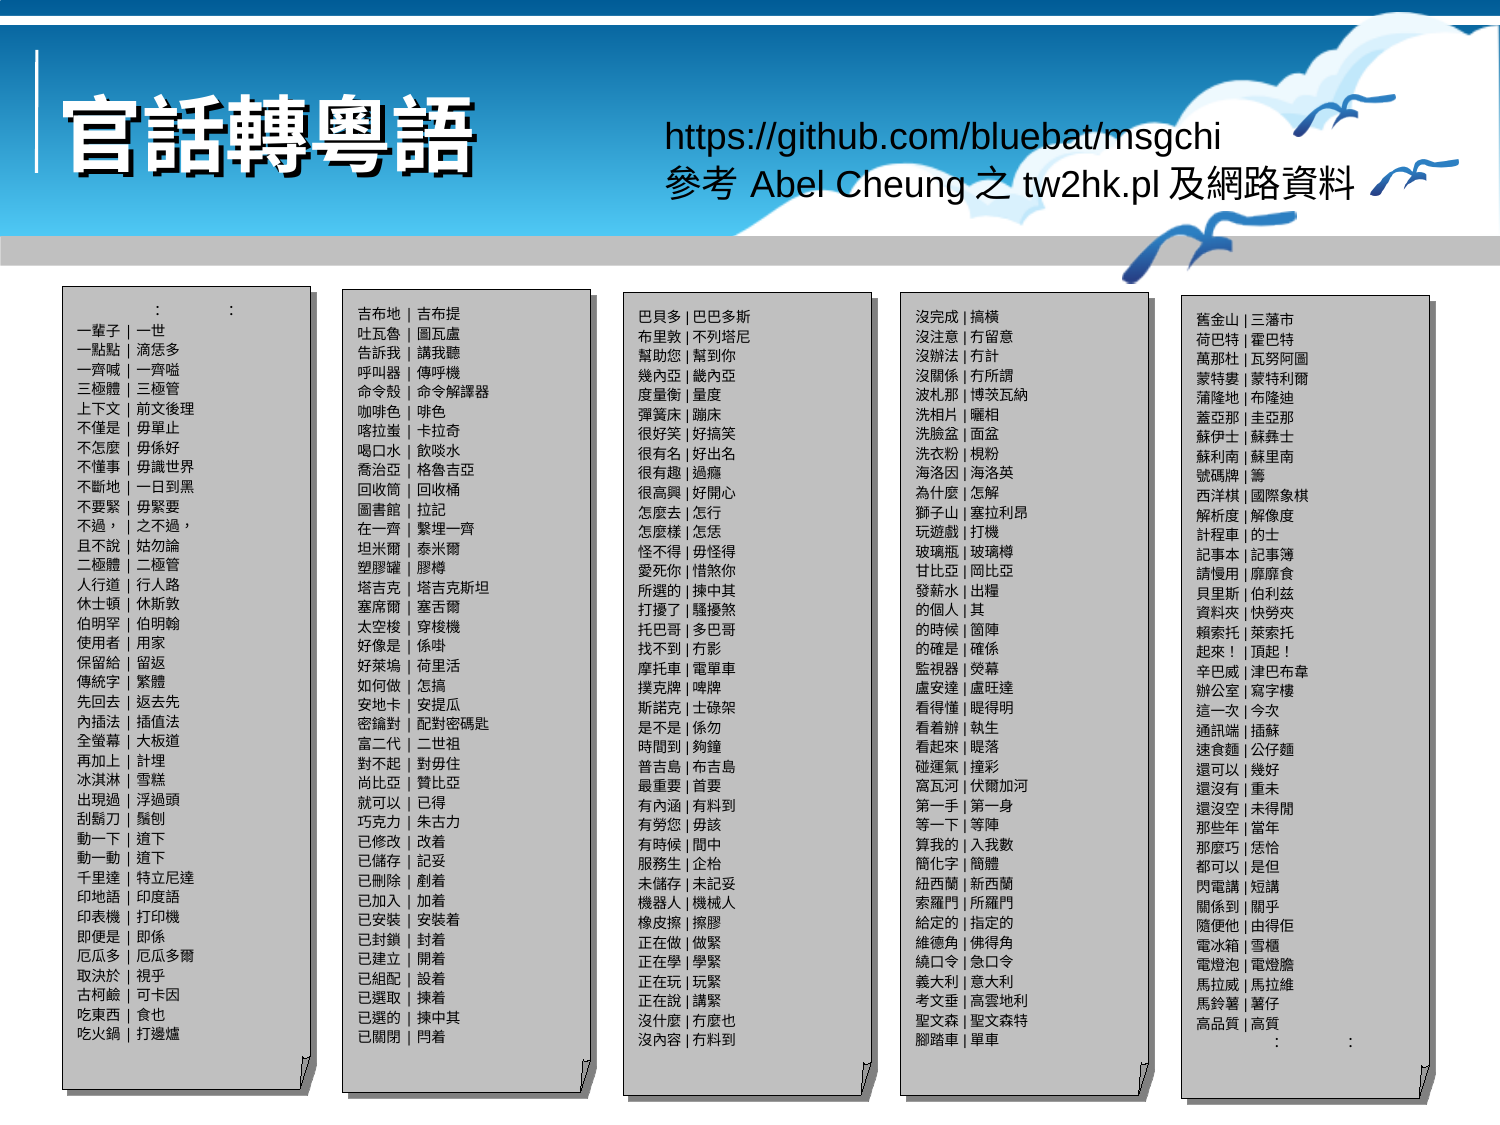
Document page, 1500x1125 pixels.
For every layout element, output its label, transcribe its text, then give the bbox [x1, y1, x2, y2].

text_box https://github.com/bluebat/msgchi 參考Abel Cheung之tw2hk.pl及網路資料 [649, 111, 1406, 220]
text_box 巴貝多|巴巴多斯 布里敦|不列塔尼 幫助您|幫到你 幾內亞|畿內亞 度量衡|量度 彈簧床|蹦床 很好笑|好搞笑 很有名|好出名 很有趣|過癮 很高興|好開心 怎麼去|怎行 怎麼樣|怎恁 怪不得|毋怪得 愛死你|惜煞你 所選的|揀中其 打擾了|騷擾煞 托巴哥|多巴哥 找不到|冇影 摩托車|電單車 撲克牌|啤牌 斯諾克|士碌架 是不是|係勿 時間到|夠鐘 普吉島|布吉島 最重要|首要 有內涵|有料到 有勞您|毋該 有時候|間中 服務生|企枱 未儲存|未記妥 機器人|機械人 橡皮擦|擦膠 正在做|做緊 正在學|學緊 正在玩|玩緊 正在說|講緊 沒什麼|冇麼也 沒內容|冇料到 [623, 292, 872, 1096]
picture [730, 12, 1500, 284]
text_box 沒完成|搞橫 沒注意|冇留意 沒辦法|冇計 沒關係|冇所謂 波札那|博茨瓦納 洗相片|曬相 洗臉盆|面盆 洗衣粉|梘粉 海洛因|海洛英 為什麼|怎解 獅子山|塞拉利昂 玩遊戲|打機 玻璃瓶|玻璃樽 甘比亞|岡比亞 發薪水|出糧 的個人|其 的時候|箇陣 的確是|確係 監視器|熒幕 盧安達|盧旺達 看得懂|睼得明 看着辦|執生 看起來|睼落 碰運氣|撞彩 窩瓦河|伏爾加河 第一手|第一身 等一下|等陣 算我的|入我數 簡化字|簡體 紐西蘭|新西蘭 索羅門|所羅門 給定的|指定的 維德角|佛得角 繞口令|急口令 義大利|意大利 考文垂|高雲地利 聖文森|聖文森特 腳踏車|單車 [900, 292, 1149, 1096]
text_box 舊金山|三藩市 荷巴特|霍巴特 萬那杜|瓦努阿圖 蒙特婁|蒙特利爾 蒲隆地|布隆迪 蓋亞那|圭亞那 蘇伊士|蘇彝士 蘇利南|蘇里南 號碼牌|籌 西洋棋|國際象棋 解析度|解像度 計程車|的士 記事本|記事簿 請慢用|靡靡食 貝里斯|伯利兹 資料夾|快勞夾 賴索托|萊索托 起來！|頂起！ 辛巴威|津巴布韋 辦公室|寫字樓 這一次|今次 通訊端|插蘇 速食麵|公仔麵 還可以|幾好 還沒有|重未 還沒空|未得閒 那些年|當年 那麼巧|恁恰 都可以|是但 閃電講|短講 關係到|關乎 隨便他|由得佢 電冰箱|雪櫃 電燈泡|電燈膽 馬拉威|馬拉維 馬鈴薯|薯仔 高品質|高質 ： ： [1181, 295, 1430, 1099]
text_box ： ： 一輩子|一世 一點點|滴恁多 一齊喊|一齊嗌 三極體|三極管 上下文|前文後理 不僅是|毋單止 不怎麼|毋係好 不懂事|毋識世界 不斷地|一日到黑 不要緊|毋緊要 不過，|之不過， 且不說|姑勿論 二極體|二極管 人行道|行人路 休士頓|休斯敦 伯明罕|伯明翰 使用者|用家 保留給|留返 傳統字|繁體 先回去|返去先 內插法|插值法 全螢幕|大板道 再加上|計埋 冰淇淋|雪糕 出現過|浮過頭 刮鬍刀|鬚刨 動一下|逳下 動一動|逳下 千里達|特立尼達 印地語|印度語 印表機|打印機 即便是|即係 厄瓜多|厄瓜多爾 取決於|視乎 古柯鹼|可卡因 吃東西|食也 吃火鍋|打邊爐 [62, 286, 311, 1090]
text_box 吉布地|吉布提 吐瓦魯|圖瓦盧 告訴我|講我聽 呼叫器|傳呼機 命令殼|命令解譯器 咖啡色|啡色 喀拉蚩|卡拉奇 喝口水|飲啖水 喬治亞|格魯吉亞 回收筒|回收桶 圖書館|拉記 在一齊|繫埋一齊 坦米爾|泰米爾 塑膠罐|膠樽 塔吉克|塔吉克斯坦 塞席爾|塞舌爾 太空梭|穿梭機 好像是|係啩 好萊塢|荷里活 如何做|怎搞 安地卡|安提瓜 密鑰對|配對密碼匙 富二代|二世祖 對不起|對毋住 尚比亞|贊比亞 就可以|已得 巧克力|朱古力 已修改|改着 已儲存|記妥 已刪除|剷着 已加入|加着 已安裝|安裝着 已封鎖|封着 已建立|開着 已組配|設着 已選取|揀着 已選的|揀中其 已關閉|閂着 [342, 289, 591, 1093]
title 官話轉粵語 [59, 70, 1465, 194]
